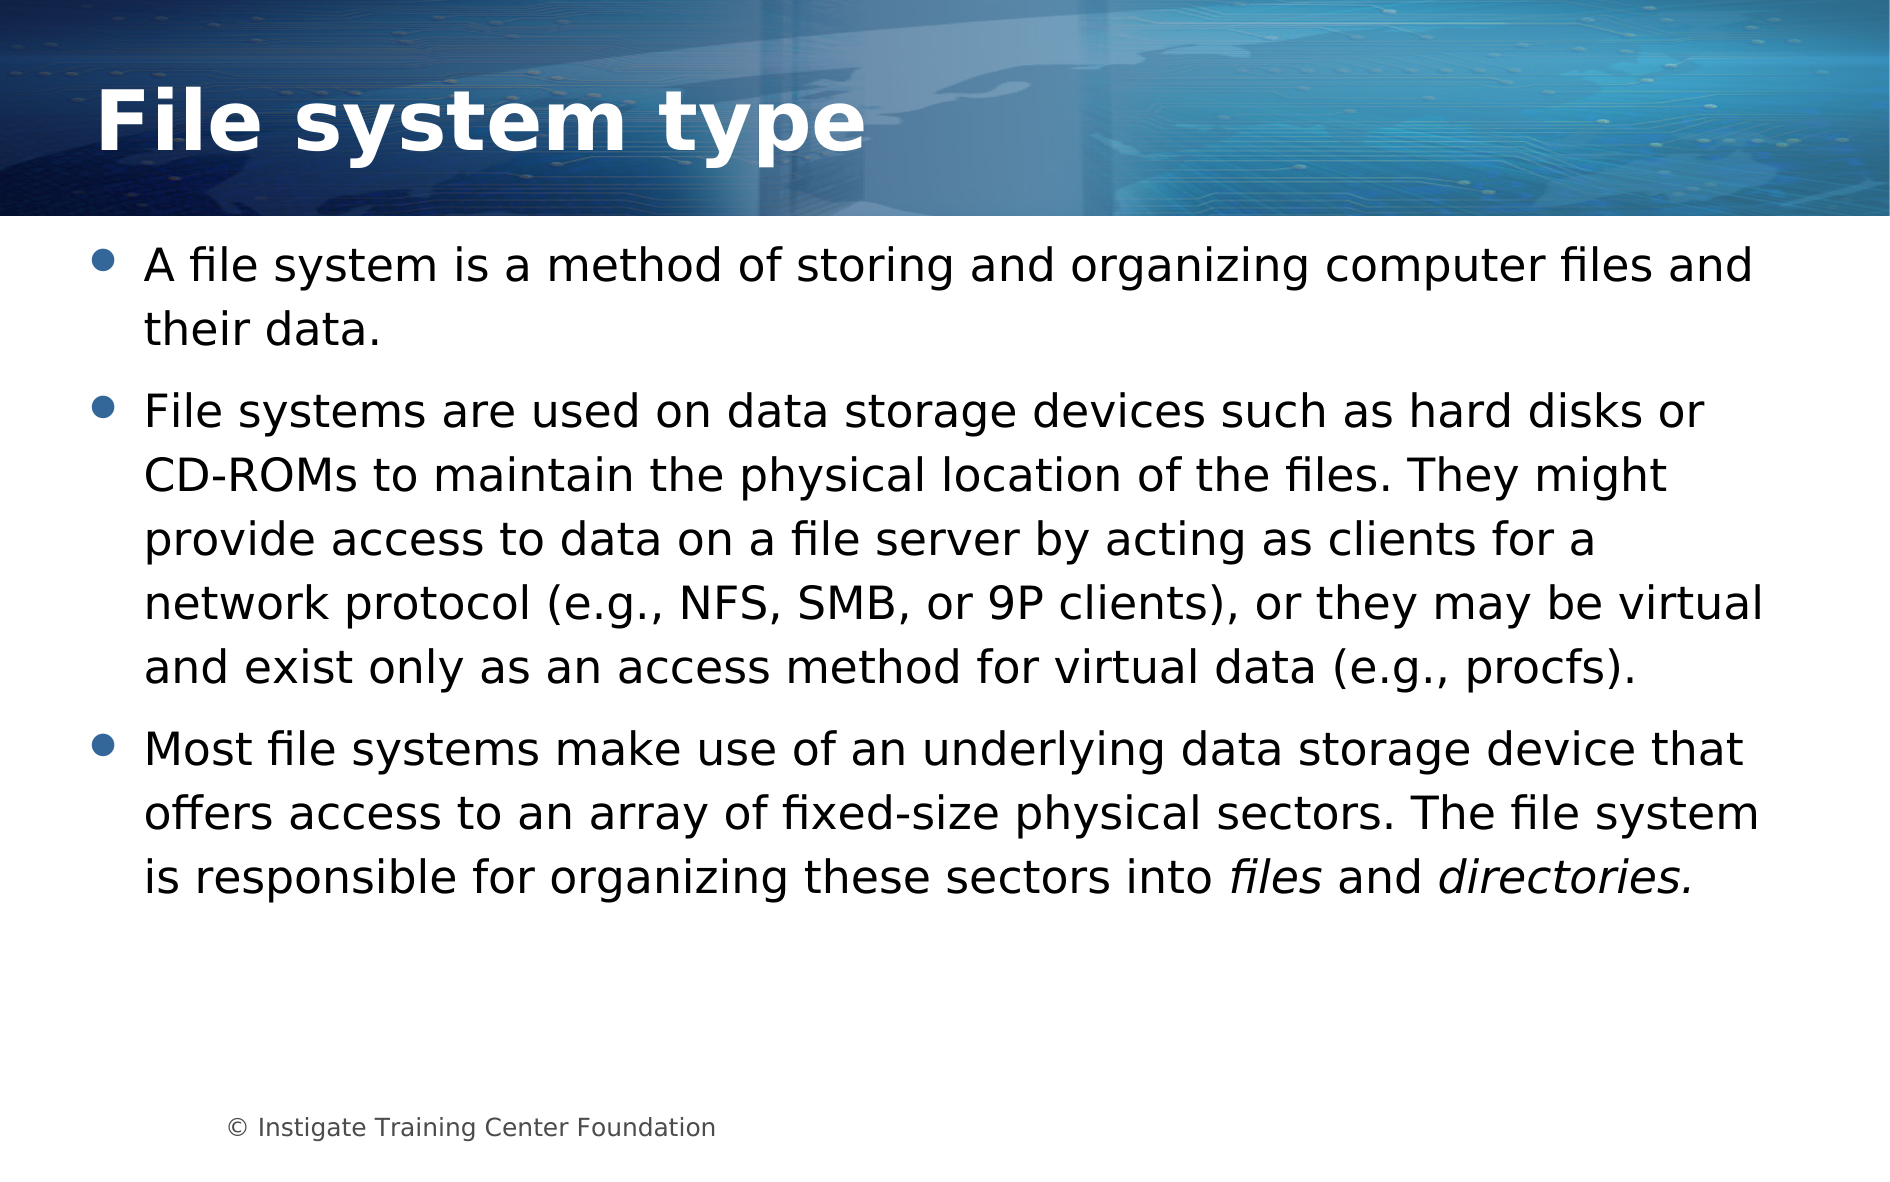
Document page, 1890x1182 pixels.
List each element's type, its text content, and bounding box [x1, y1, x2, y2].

title File system type [94, 47, 1793, 217]
list A file system is a method of storing and organizing computer files and their data. File systems are used on data storage devices such as hard disks or CD-ROMs to maintain the physical location of the files. They might provide access to data on a file server by acting as clients for a network protocol (e.g., NFS, SMB, or 9P clients), or they may be virtual and exist only as an access method for virtual data (e.g., procfs). Most file systems make use of an underlying data storage device that offers access to an array of fixed-size physical sectors. The file system is responsible for organizing these sectors into files and directories. [88, 228, 1788, 914]
picture [0, 0, 1890, 216]
